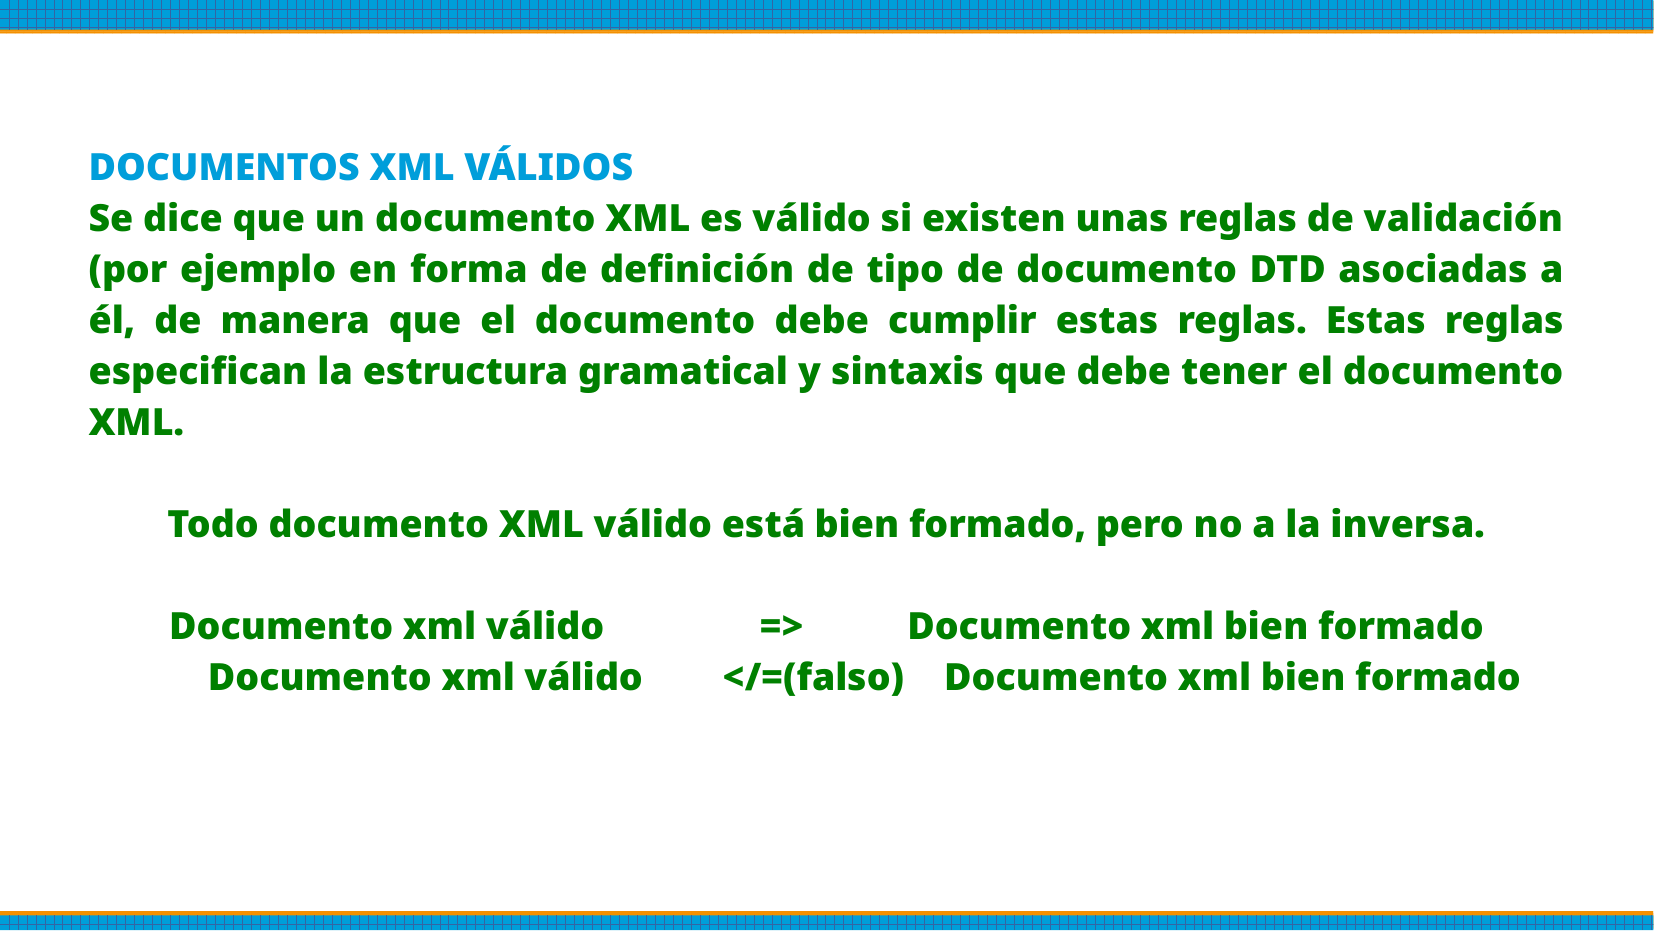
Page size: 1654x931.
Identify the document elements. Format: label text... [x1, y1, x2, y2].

subtitle DOCUMENTOS XML VÁLIDOS Se dice que un documento XML es válido si existen unas reglas de validación (por ejemplo en forma de definición de tipo de documento DTD asociadas a él, de manera que el documento debe cumplir estas reglas. Estas reglas especifican la estructura gramatical y sintaxis que debe tener el documento XML. Todo documento XML válido está bien formado, pero no a la inversa. Documento xml válido => Documento xml bien formado Documento xml válido </=(falso) Documento xml bien formado [88, 44, 1565, 798]
